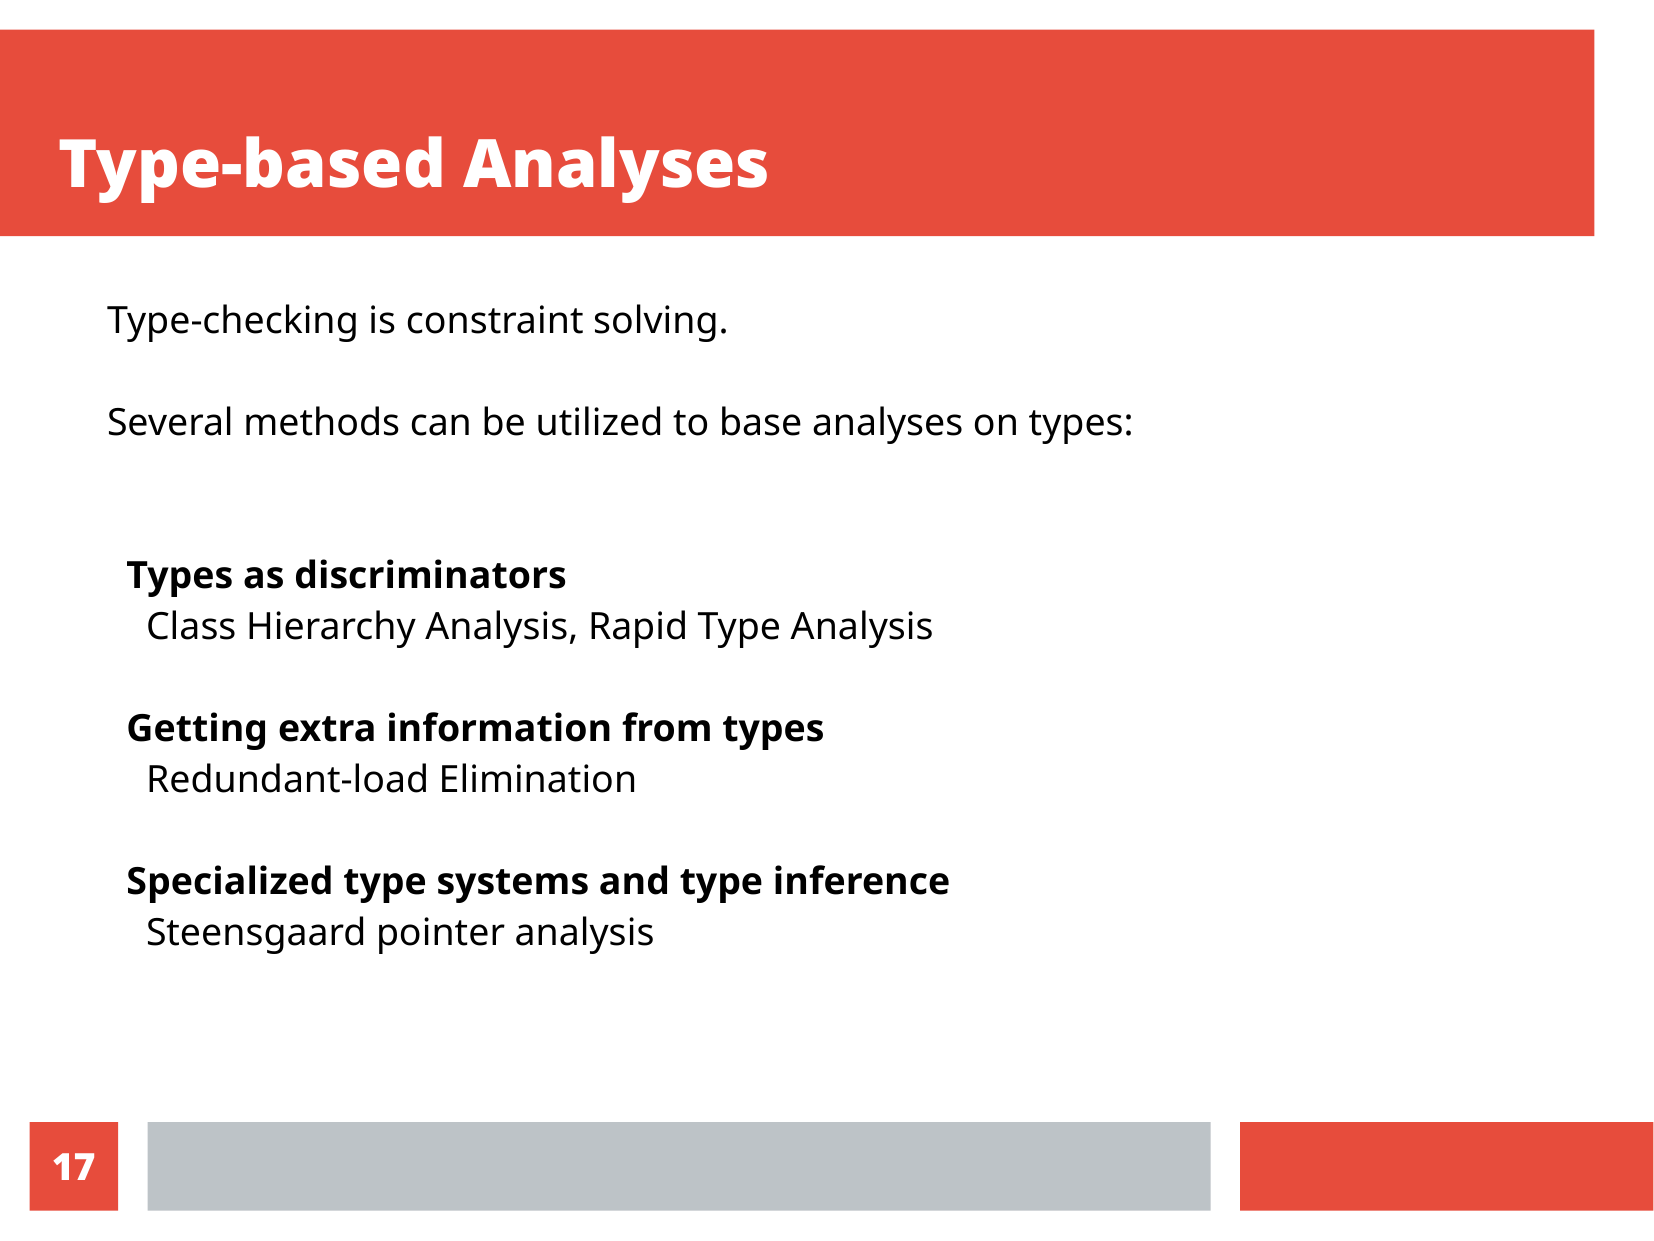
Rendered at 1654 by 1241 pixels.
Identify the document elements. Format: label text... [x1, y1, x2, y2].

text_box Type-checking is constraint solving. Several methods can be utilized to base analyses on types: Types as discriminators Class Hierarchy Analysis, Rapid Type Analysis Getting extra information from types Redundant-load Elimination Specialized type systems and type inference Steensgaard pointer analysis [92, 285, 1240, 867]
title Type-based Analyses [59, 59, 1595, 207]
